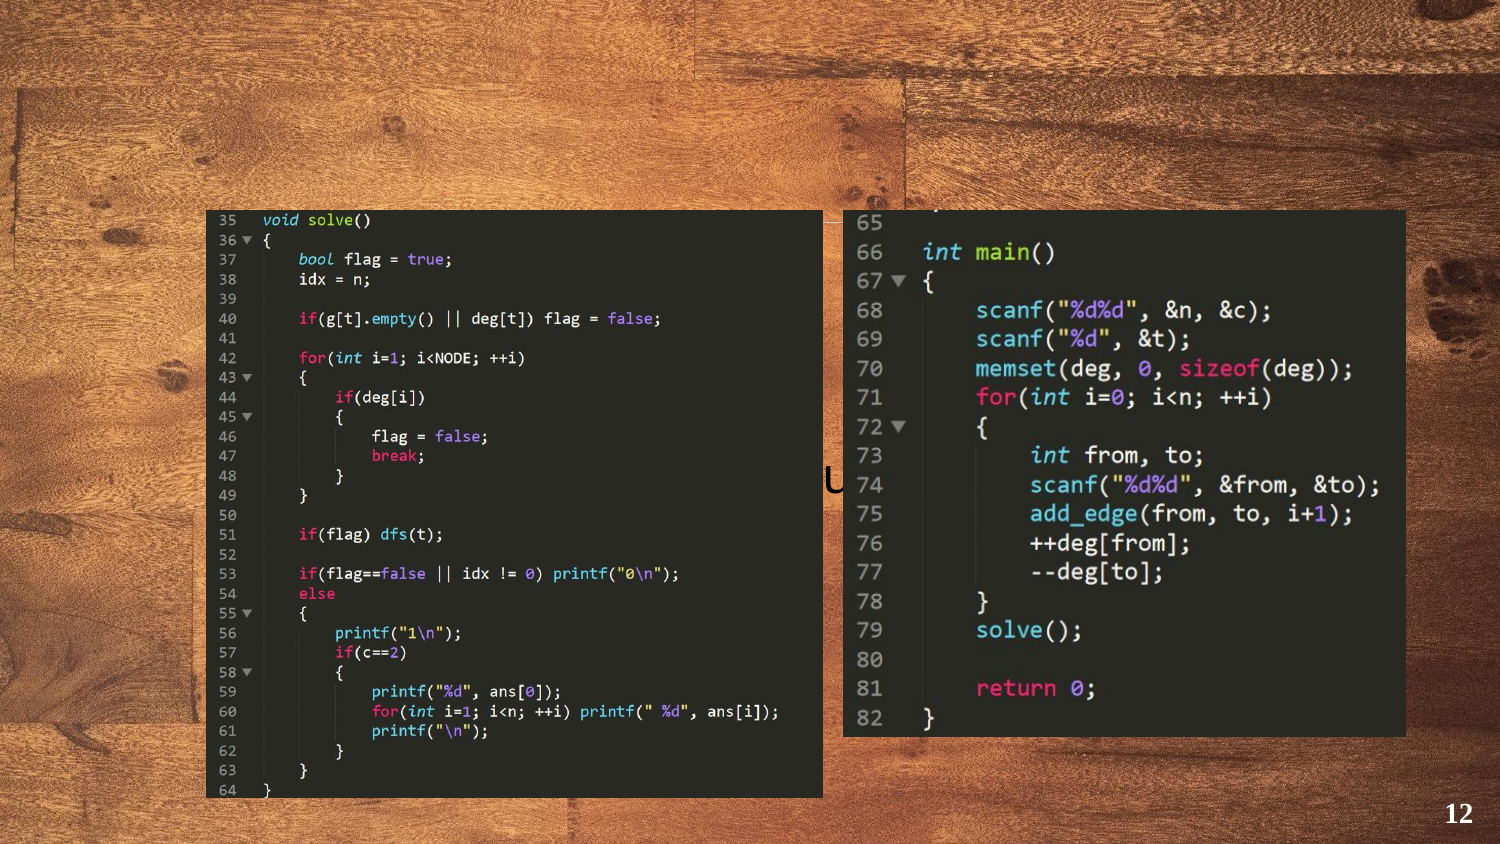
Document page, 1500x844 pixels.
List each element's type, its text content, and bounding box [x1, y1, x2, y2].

picture [843, 210, 1406, 737]
title 範例程式（2/2） [255, 117, 1341, 233]
slide_number 12 [1429, 779, 1500, 844]
picture [206, 210, 823, 798]
